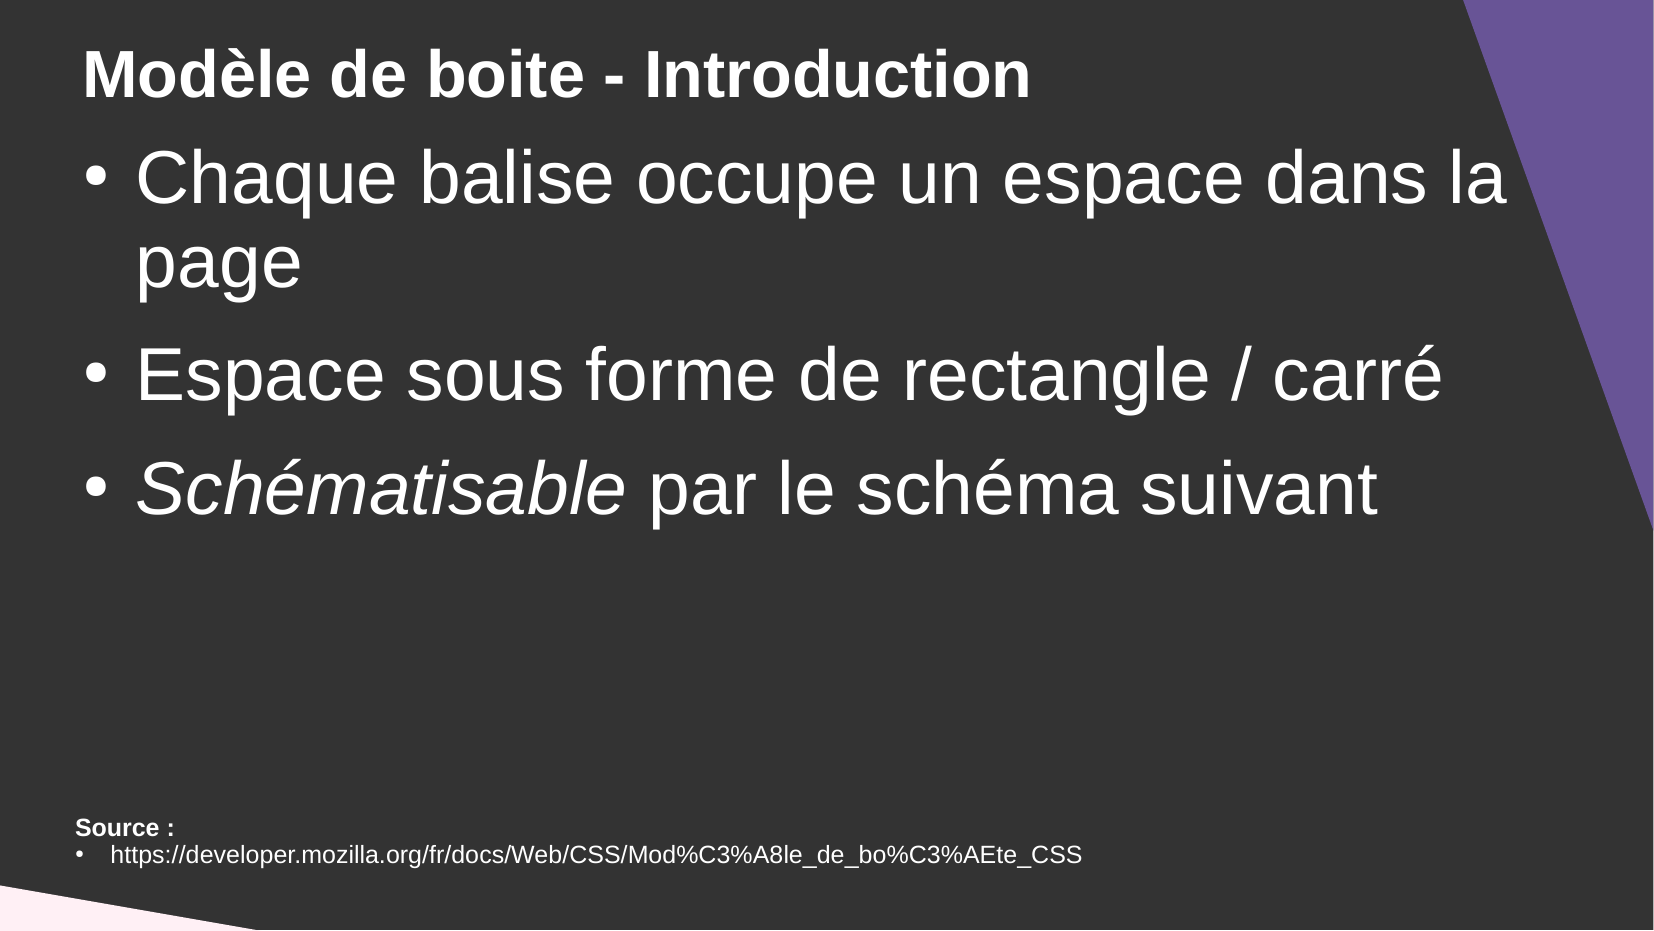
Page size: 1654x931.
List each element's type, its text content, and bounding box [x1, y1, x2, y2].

list Chaque balise occupe un espace dans la page Espace sous forme de rectangle / carré Schématisable par le schéma suivant [64, 135, 1604, 559]
text_box Source : https://developer.mozilla.org/fr/docs/Web/CSS/Mod%C3%A8le_de_bo%C3%AEte_CSS [60, 805, 1546, 913]
text_box [1463, 0, 1654, 533]
title Modèle de boite - Introduction [82, 37, 1571, 112]
text_box [0, 885, 262, 931]
